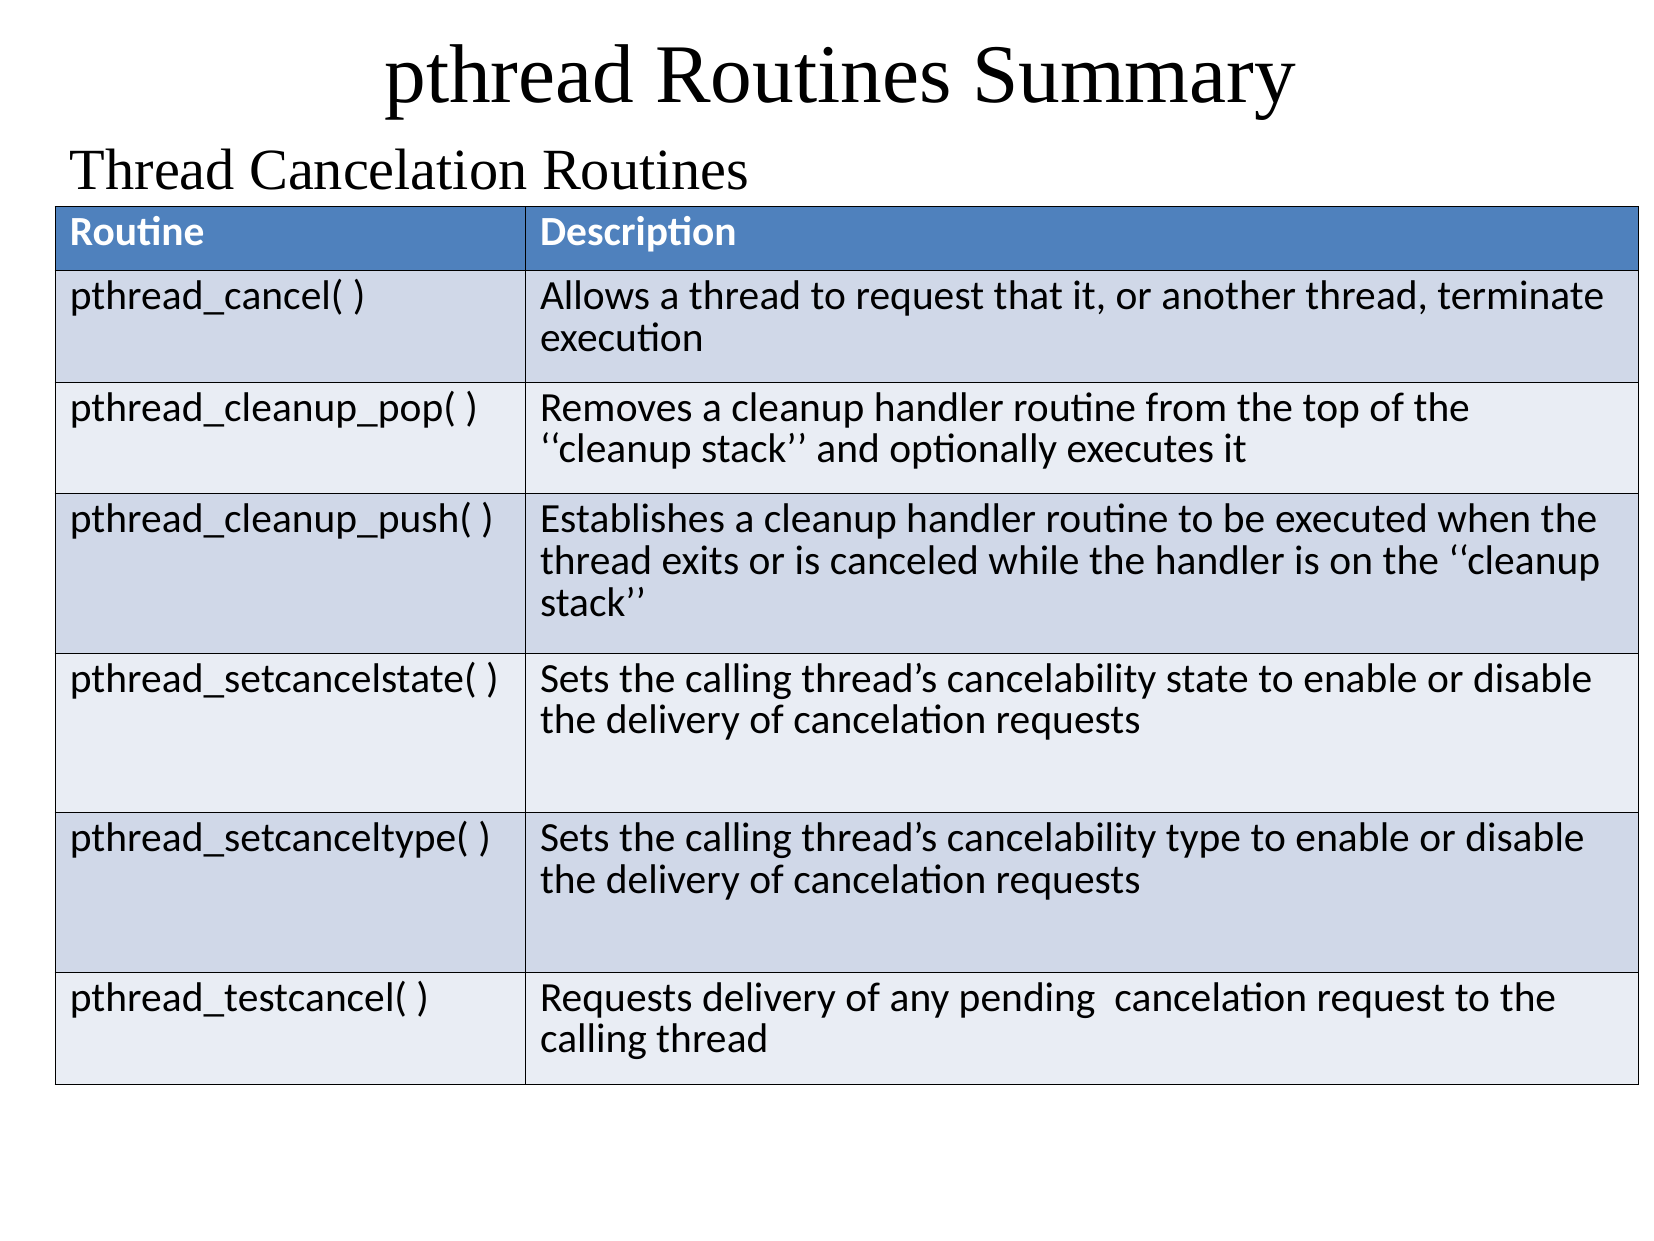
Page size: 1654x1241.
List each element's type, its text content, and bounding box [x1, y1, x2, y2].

table_cell pthread_cleanup_pop( ) [56, 383, 525, 493]
list Thread Cancelation Routines [55, 124, 1544, 206]
table_cell Sets the calling thread’s cancelability type to enable or disable the delivery of cancelation requests [526, 813, 1638, 972]
table_cell pthread_cancel( ) [56, 271, 525, 382]
table_cell pthread_cleanup_push( ) [56, 494, 525, 653]
table_cell Requests delivery of any pending cancelation request to the calling thread [526, 973, 1638, 1084]
table_cell pthread_setcanceltype( ) [56, 813, 525, 972]
table_header Routine [56, 207, 525, 270]
table_cell pthread_setcancelstate( ) [56, 654, 525, 812]
table_cell pthread_testcancel( ) [56, 973, 525, 1084]
table_cell Establishes a cleanup handler routine to be executed when the thread exits or is canceled while the handler is on the ‘‘cleanup stack’’ [526, 494, 1638, 653]
table_header Description [526, 207, 1638, 270]
title pthread Routines Summary [96, 0, 1585, 138]
table_cell Removes a cleanup handler routine from the top of the ‘‘cleanup stack’’ and optionally executes it [526, 383, 1638, 493]
table_cell Allows a thread to request that it, or another thread, terminate execution [526, 271, 1638, 382]
table_cell Sets the calling thread’s cancelability state to enable or disable the delivery of cancelation requests [526, 654, 1638, 812]
